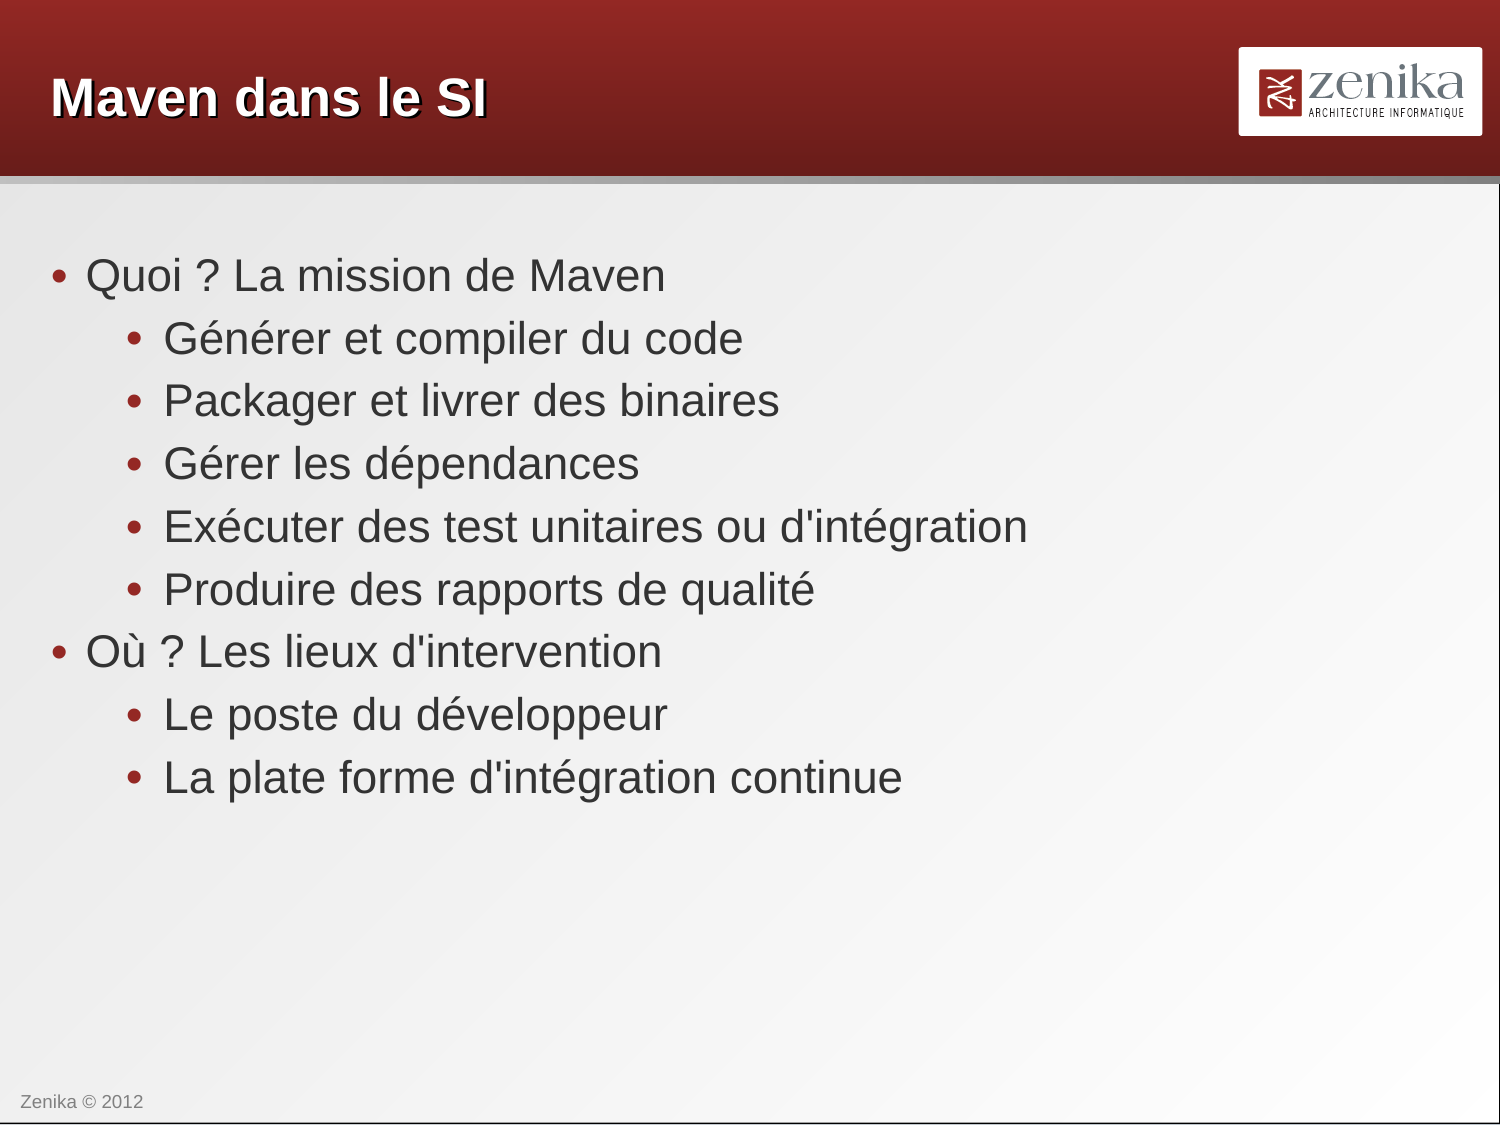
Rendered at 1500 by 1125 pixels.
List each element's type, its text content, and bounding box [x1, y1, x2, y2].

title Maven dans le SI [50, 15, 1206, 180]
picture [1257, 58, 1464, 125]
list Quoi ? La mission de Maven Générer et compiler du code Packager et livrer des binaires Gérer les dépendances Exécuter des test unitaires ou d'intégration Produire des rapports de qualité Où ? Les lieux d'intervention Le poste du développeur La plate forme d'intégration continue [50, 249, 1435, 1079]
